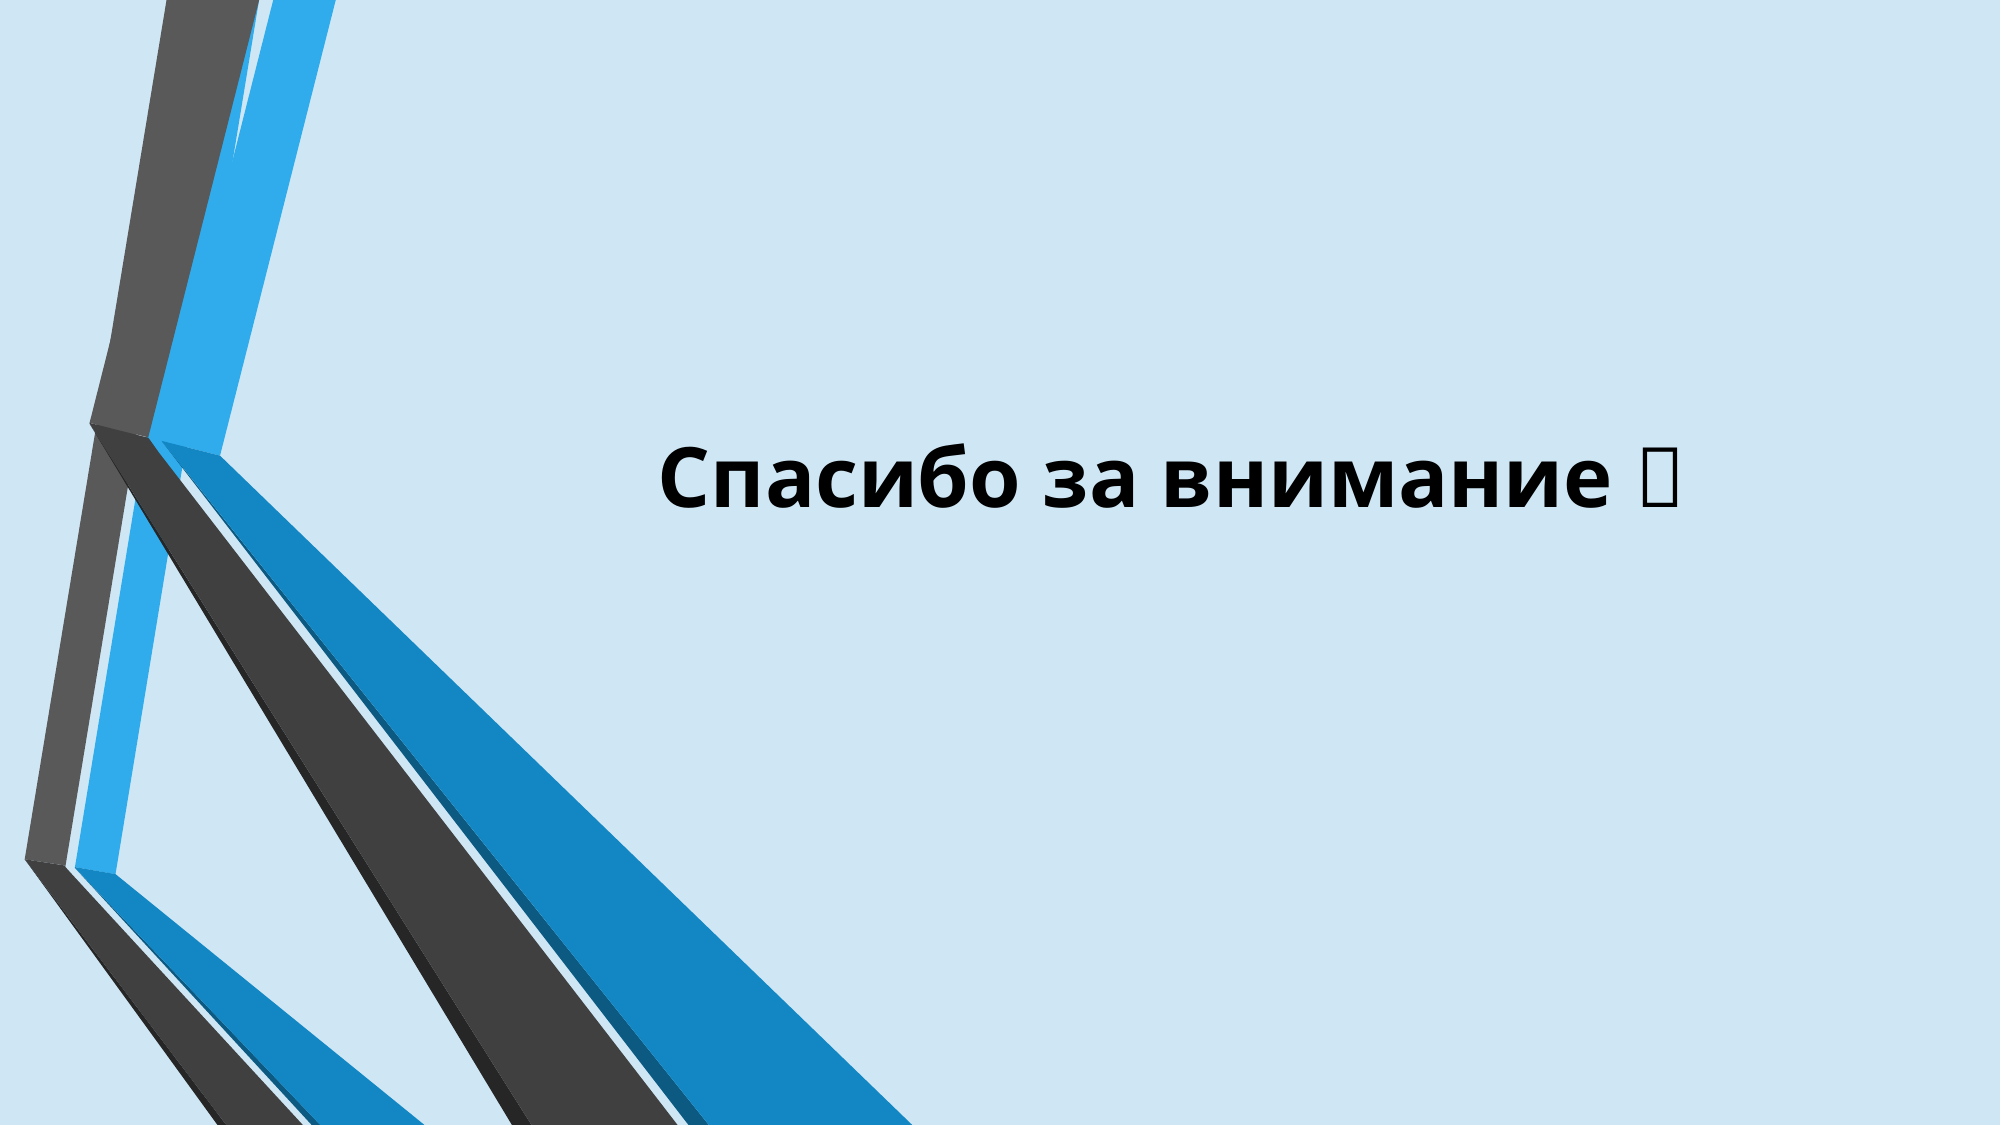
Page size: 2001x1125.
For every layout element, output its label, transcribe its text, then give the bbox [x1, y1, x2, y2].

title Спасибо за внимание  [468, 416, 1875, 564]
